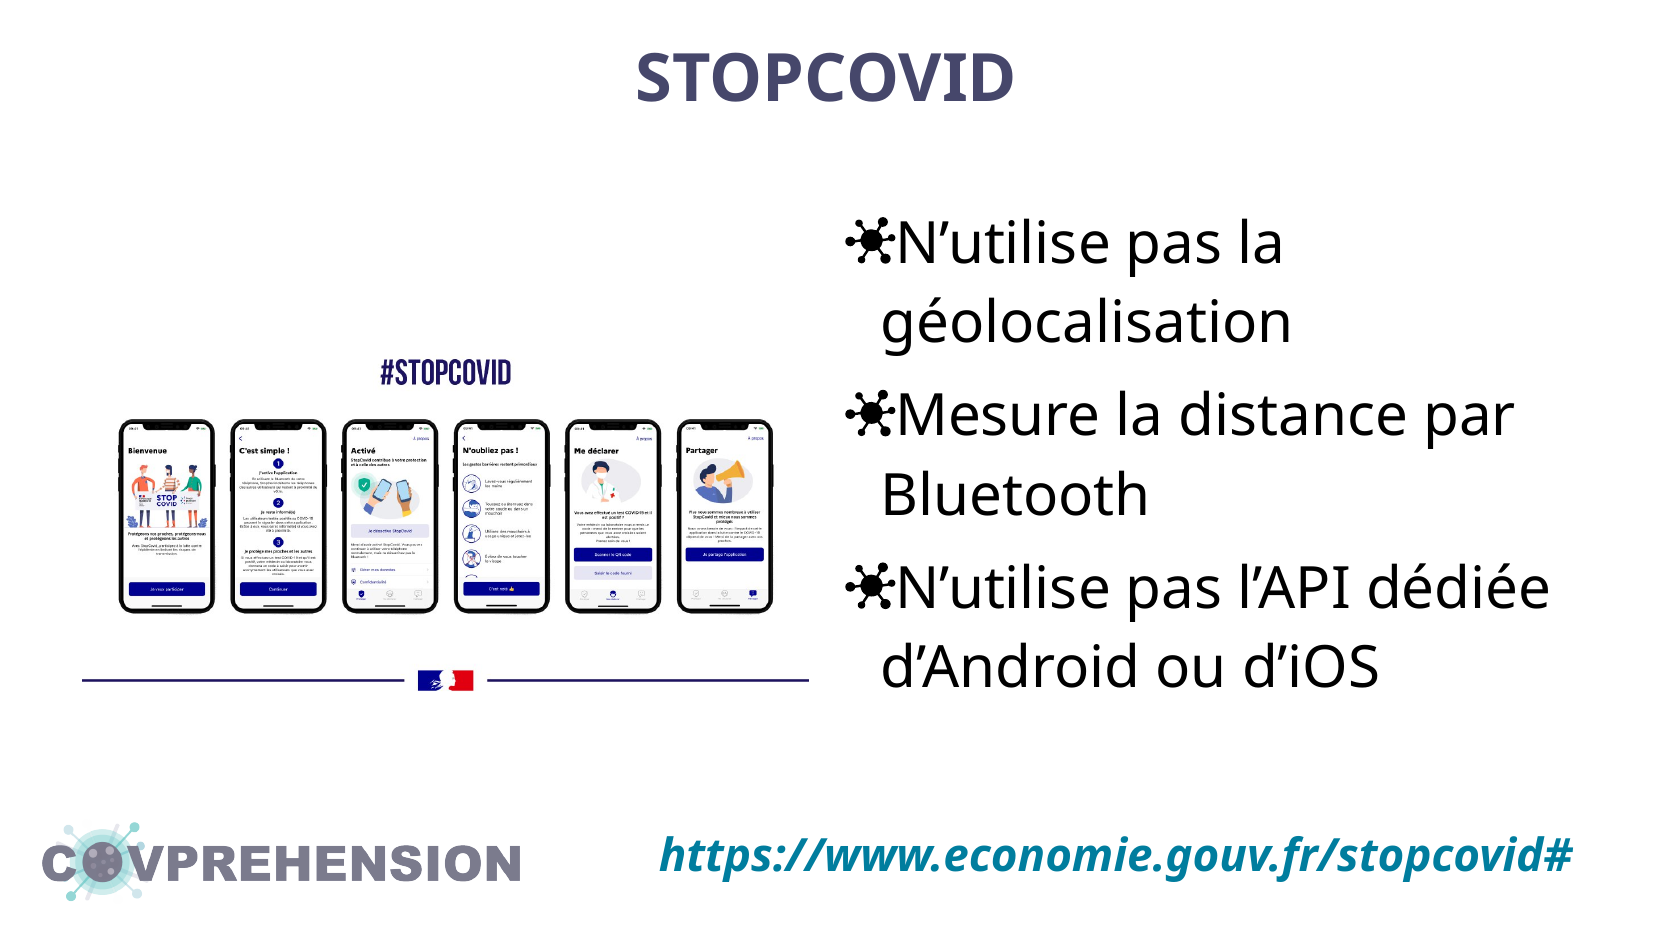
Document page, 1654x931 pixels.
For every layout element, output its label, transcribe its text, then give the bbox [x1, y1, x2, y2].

list N’utilise pas la géolocalisation Mesure la distance par Bluetooth N’utilise pas l’API dédiée d’Android ou d’iOS [845, 200, 1572, 827]
title STOPCOVID [0, 23, 1654, 129]
text_box https://www.economie.gouv.fr/stopcovid# [602, 814, 1630, 922]
picture [82, 200, 809, 827]
